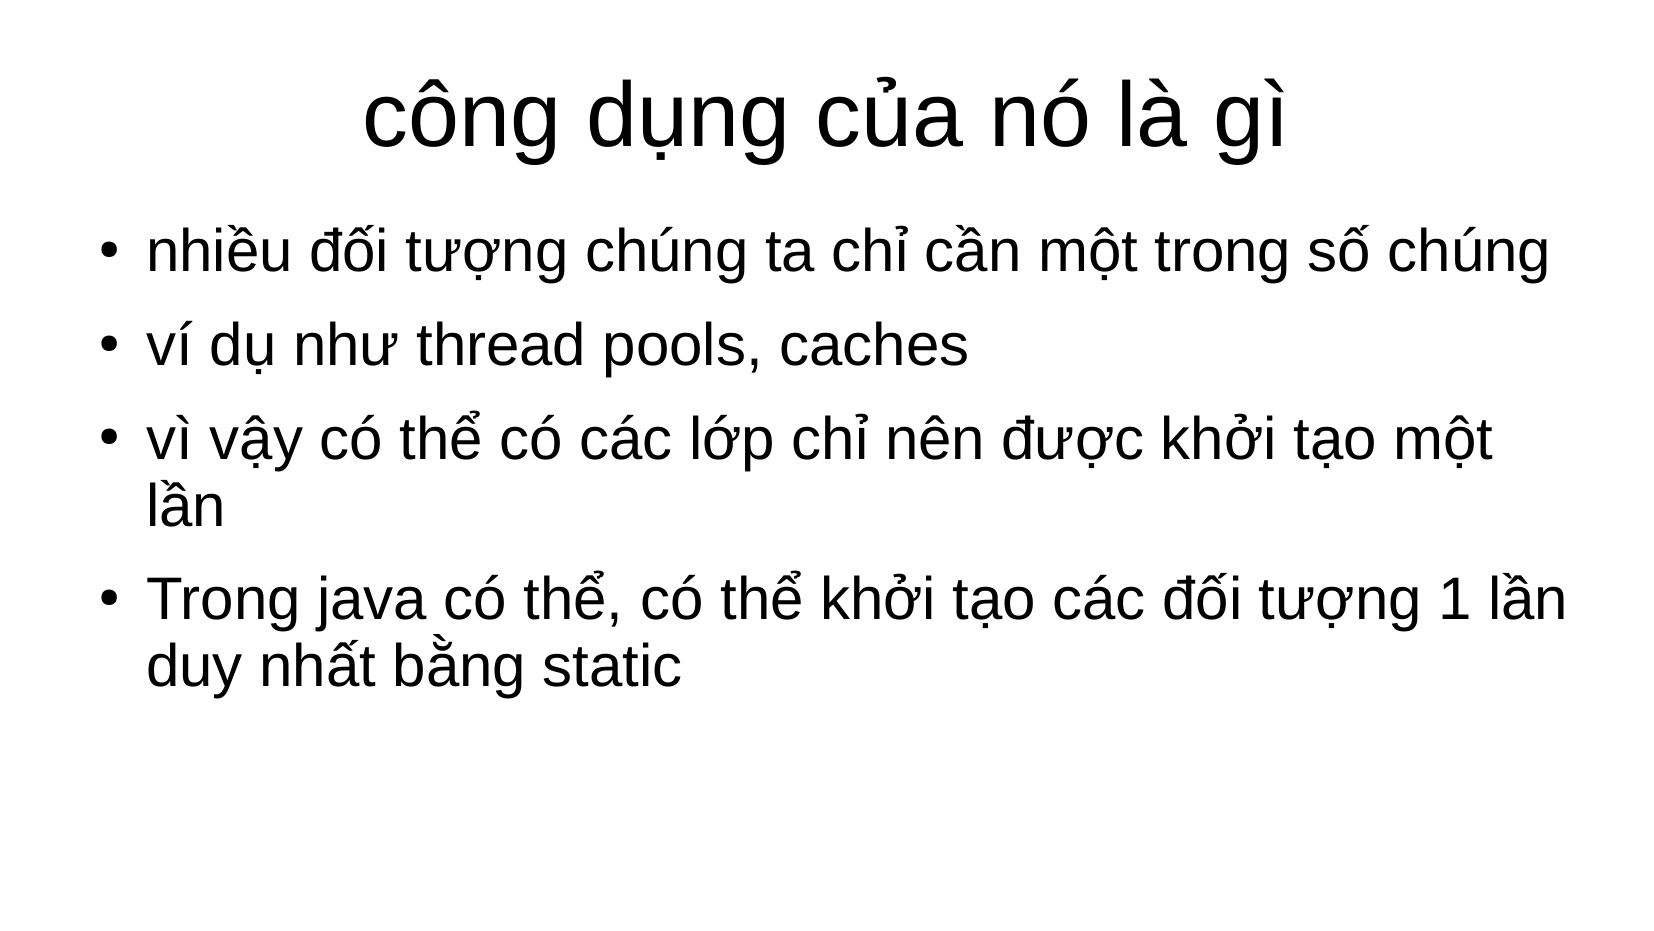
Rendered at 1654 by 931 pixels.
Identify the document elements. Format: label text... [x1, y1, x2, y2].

list nhiều đối tượng chúng ta chỉ cần một trong số chúng ví dụ như thread pools, caches vì vậy có thể có các lớp chỉ nên được khởi tạo một lần Trong java có thể, có thể khởi tạo các đối tượng 1 lần duy nhất bằng static [82, 217, 1571, 758]
title công dụng của nó là gì [82, 37, 1571, 193]
